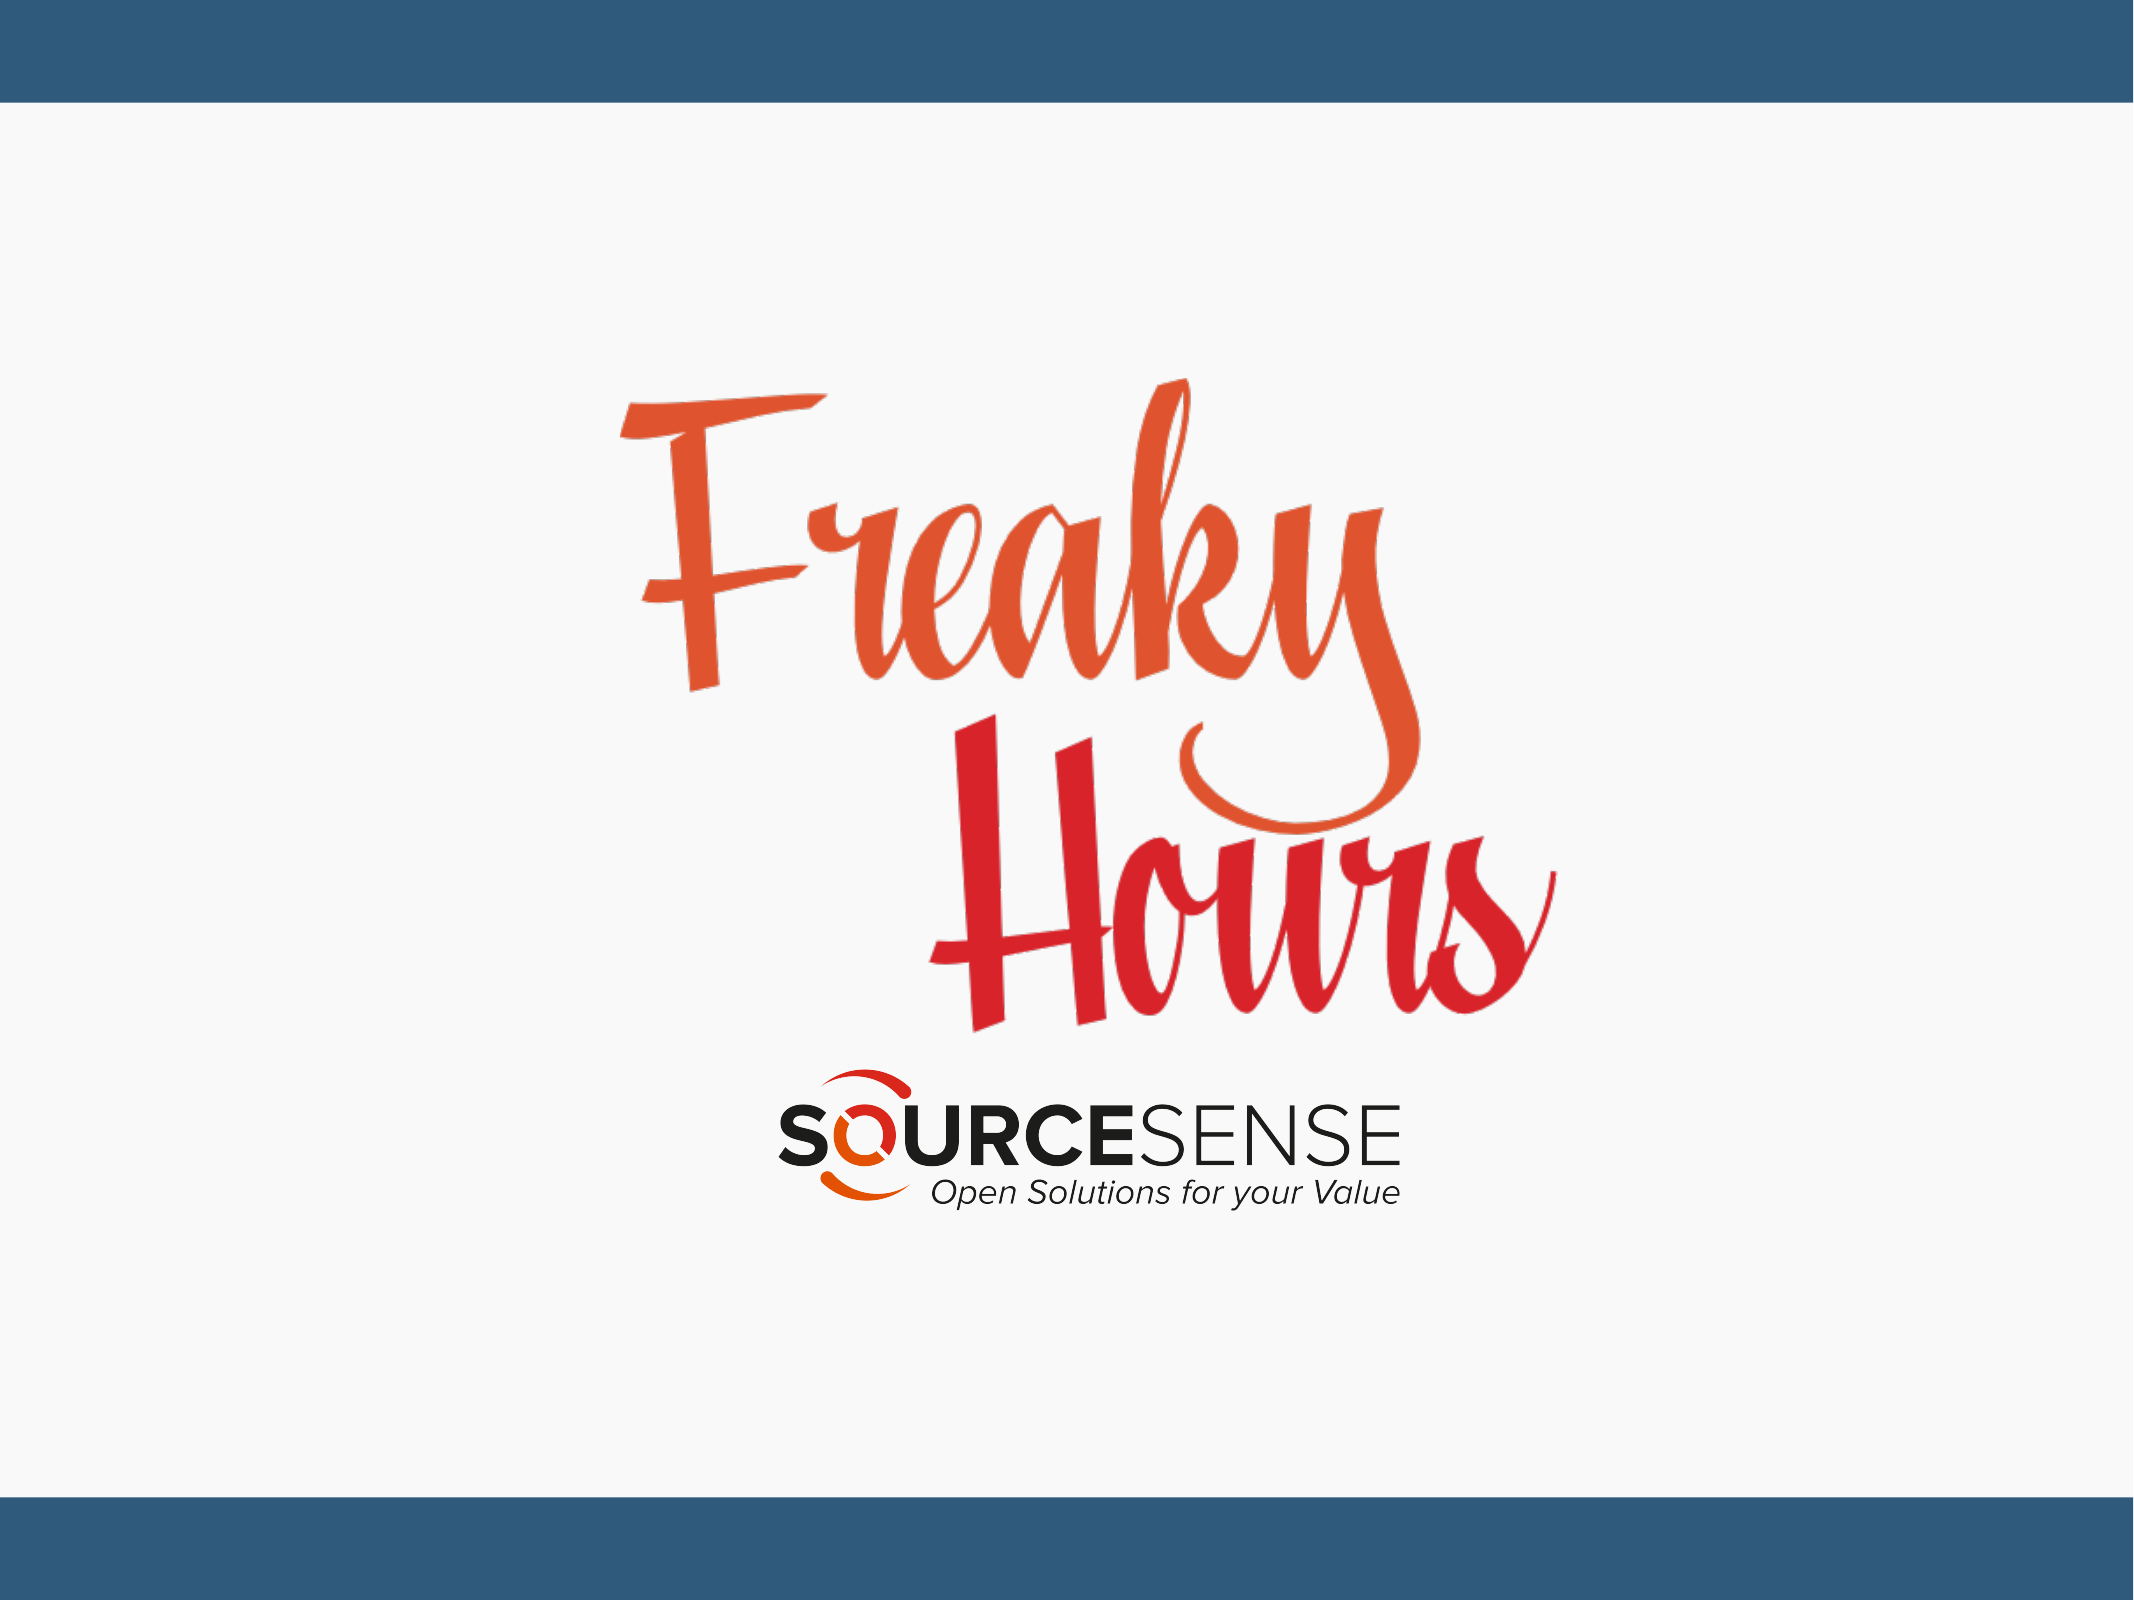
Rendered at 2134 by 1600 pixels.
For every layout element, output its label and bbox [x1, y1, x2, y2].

text_box [0, 0, 2134, 103]
text_box [0, 1497, 2134, 1600]
picture [762, 1058, 1416, 1222]
picture [620, 378, 1558, 1036]
